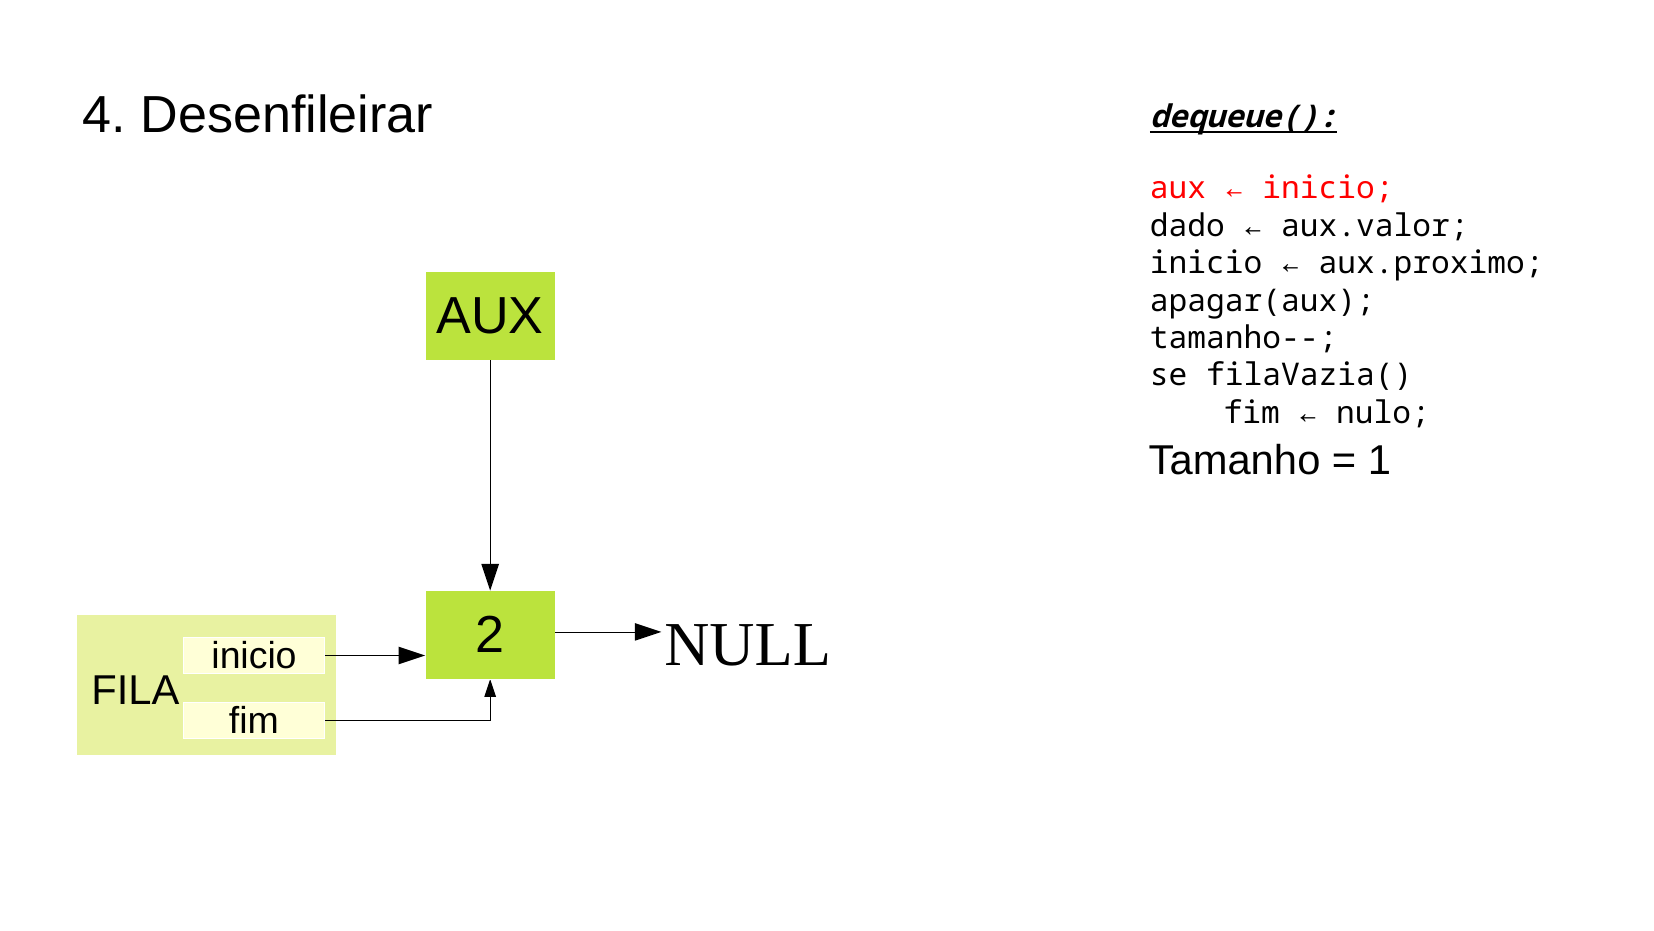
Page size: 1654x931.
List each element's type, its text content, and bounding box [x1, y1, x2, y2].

text_box 2 [425, 590, 556, 680]
text_box inicio [183, 637, 325, 674]
title 4. Desenfileirar [82, 37, 1571, 193]
text_box fim [183, 702, 325, 739]
text_box dequeue(): aux ← inicio; dado ← aux.valor; inicio ← aux.proximo; apagar(aux); tamanho--; se filaVazia() fim ← nulo; [1135, 89, 1654, 437]
text_box [195, 656, 337, 720]
text_box AUX [425, 271, 556, 361]
text_box [76, 614, 337, 659]
text_box Tamanho = 1 [1133, 429, 1418, 491]
text_box FILA [76, 659, 195, 721]
text_box [76, 721, 337, 756]
text_box NULL [649, 601, 851, 680]
